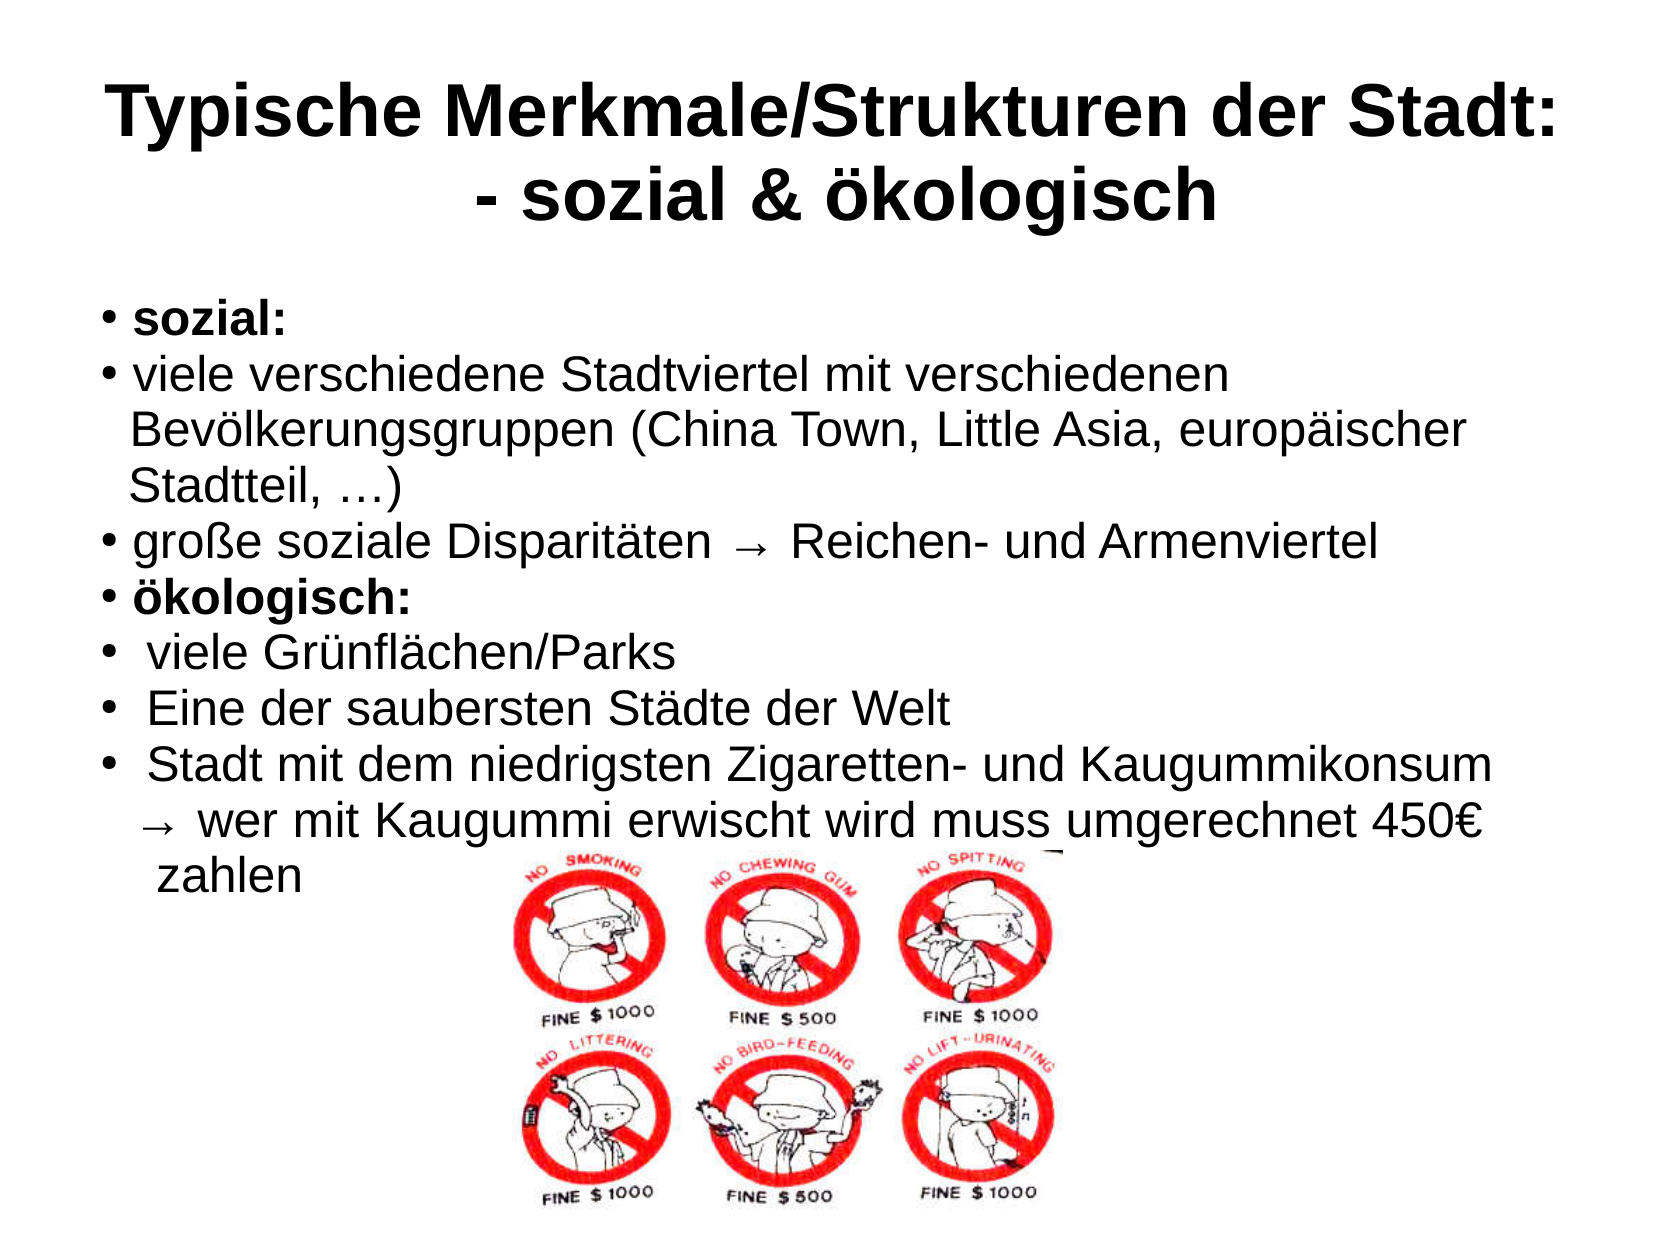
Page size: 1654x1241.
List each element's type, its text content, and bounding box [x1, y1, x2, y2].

list sozial: viele verschiedene Stadtviertel mit verschiedenen Bevölkerungsgruppen (China Town, Little Asia, europäischer Stadtteil, …) große soziale Disparitäten → Reichen- und Armenviertel ökologisch: viele Grünflächen/Parks Eine der saubersten Städte der Welt Stadt mit dem niedrigsten Zigaretten- und Kaugummikonsum → wer mit Kaugummi erwischt wird muss umgerechnet 450€ zahlen [82, 290, 1571, 1010]
title Typische Merkmale/Strukturen der Stadt: - sozial & ökologisch [82, 49, 1571, 257]
picture [501, 850, 1063, 1215]
